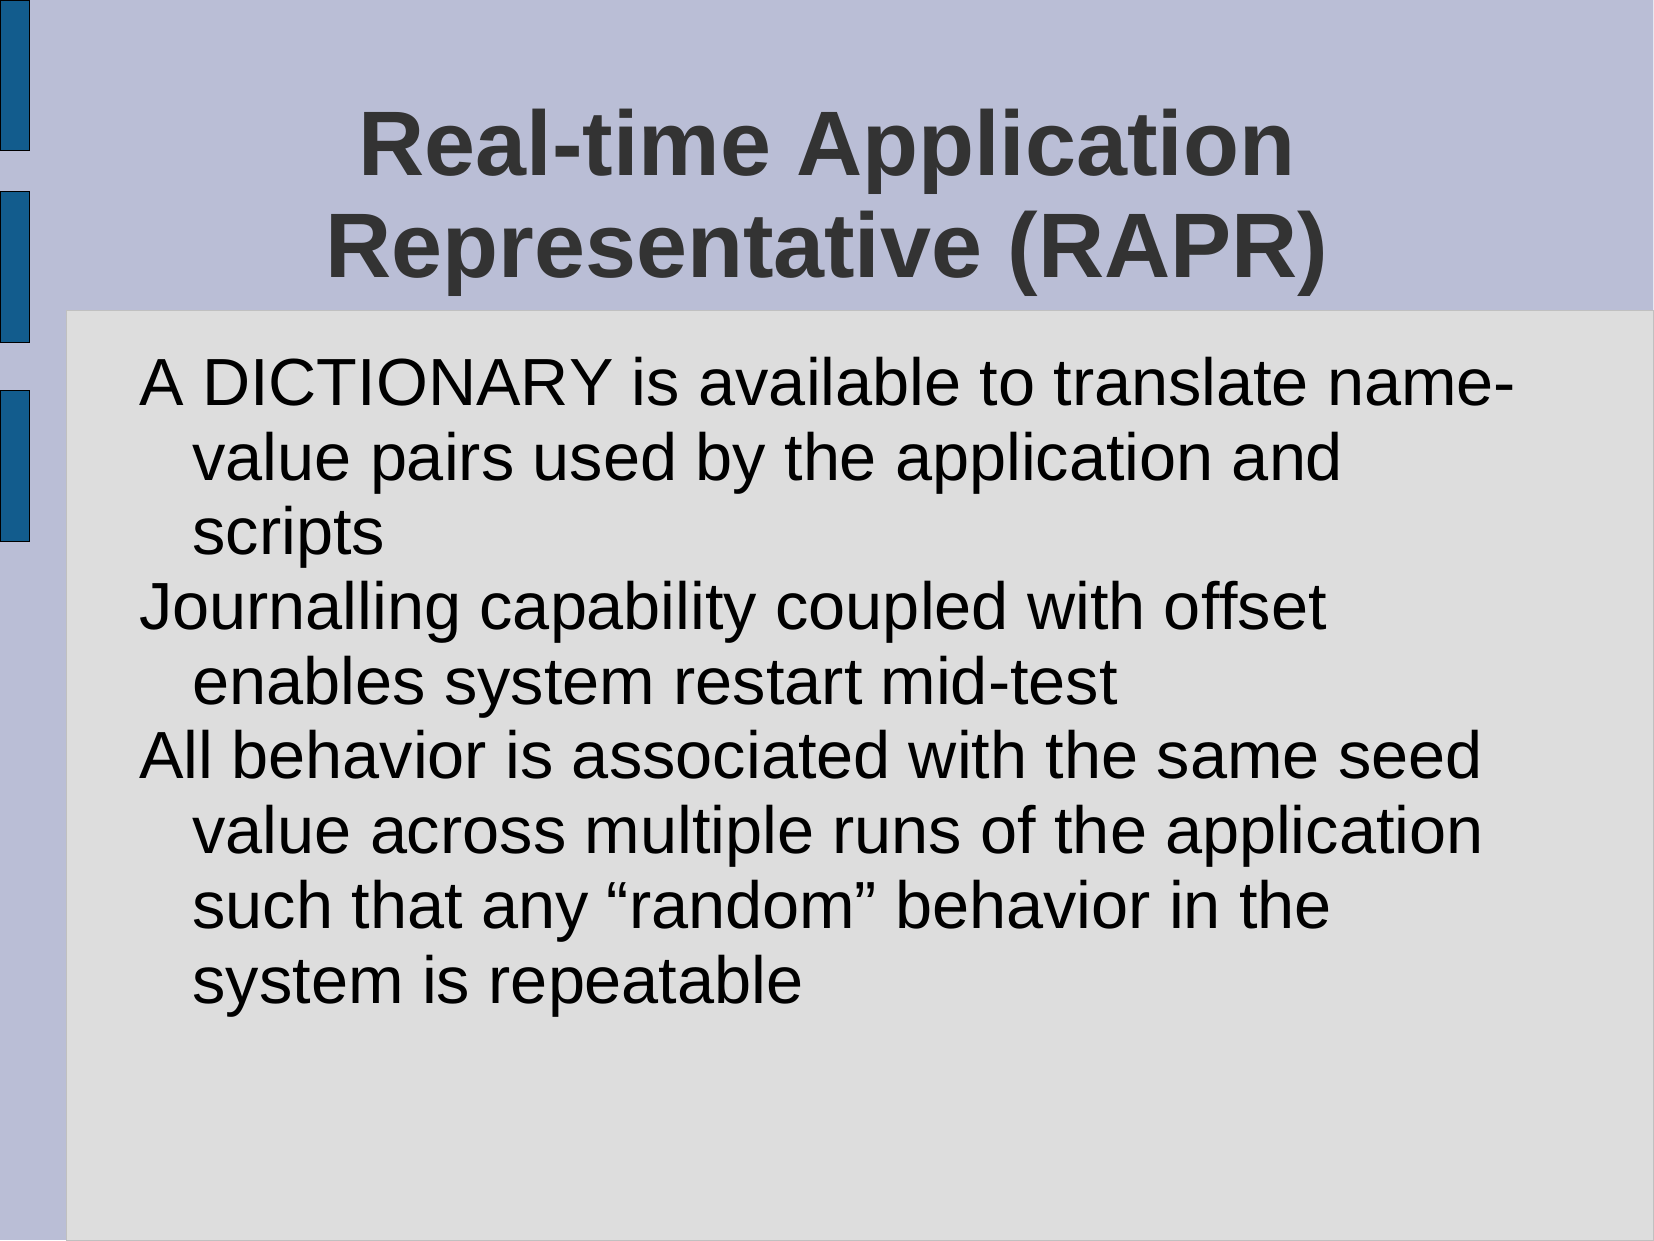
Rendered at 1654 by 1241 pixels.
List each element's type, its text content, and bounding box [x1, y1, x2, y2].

list A DICTIONARY is available to translate name-value pairs used by the application and scripts Journalling capability coupled with offset enables system restart mid-test All behavior is associated with the same seed value across multiple runs of the application such that any “random” behavior in the system is repeatable [121, 344, 1534, 1179]
title Real-time Application Representative (RAPR) [121, 75, 1534, 314]
